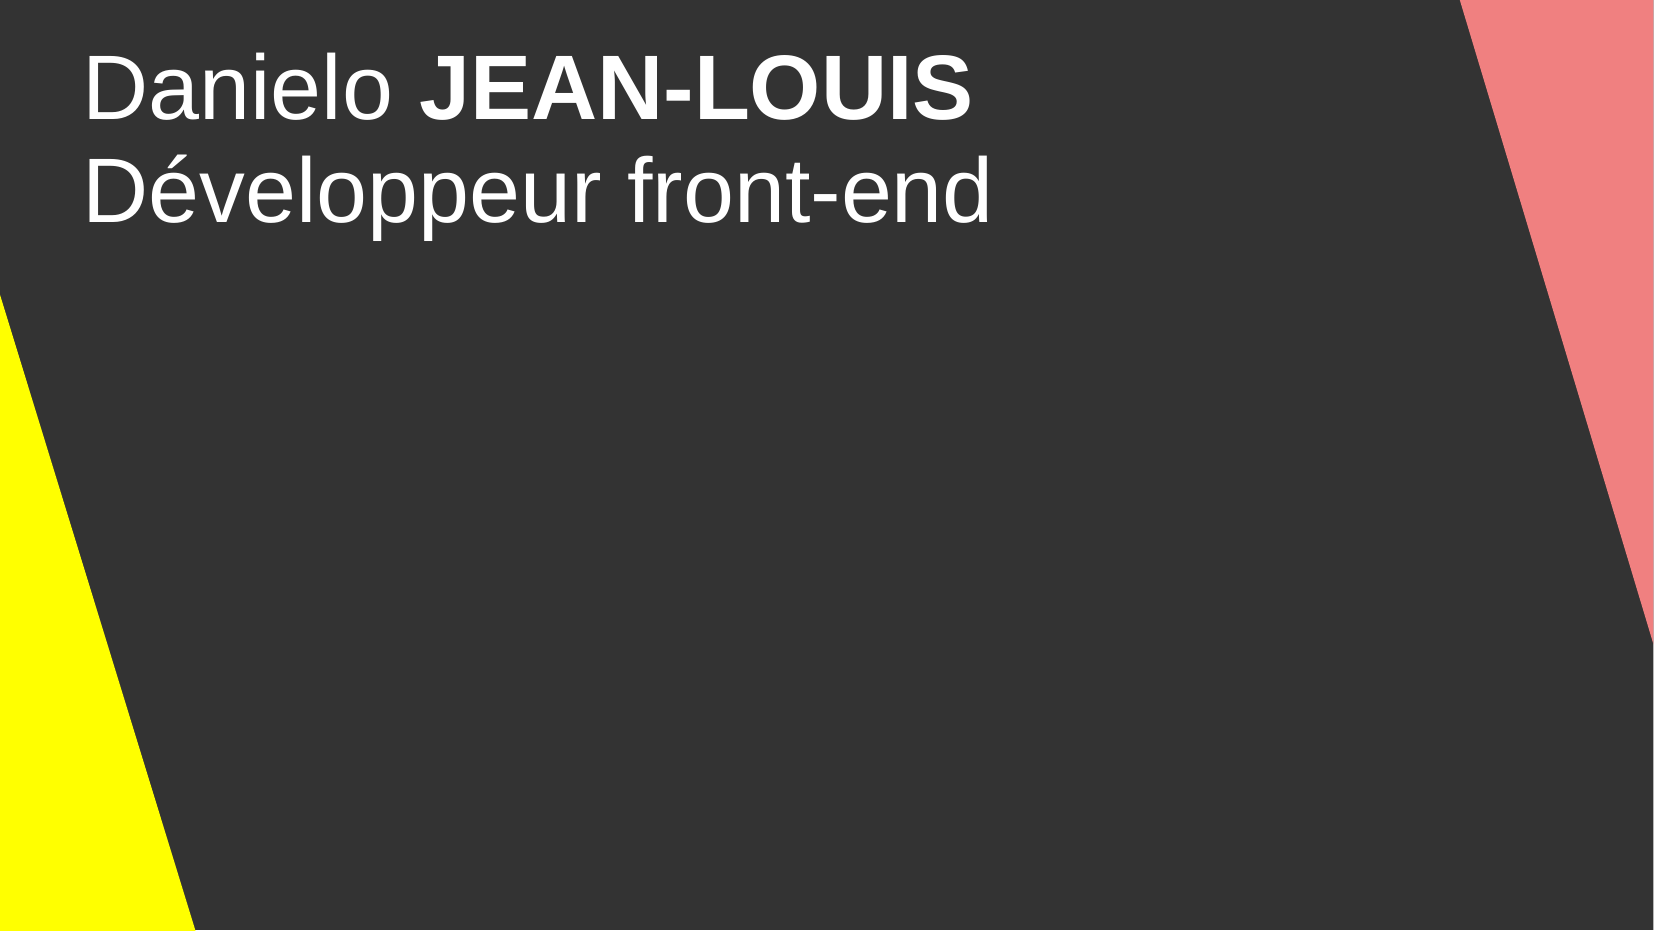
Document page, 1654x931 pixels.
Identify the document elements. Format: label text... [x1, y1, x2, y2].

subtitle Danielo JEAN-LOUIS Développeur front-end [82, 36, 1571, 758]
text_box [1459, 0, 1654, 647]
text_box [0, 294, 196, 931]
